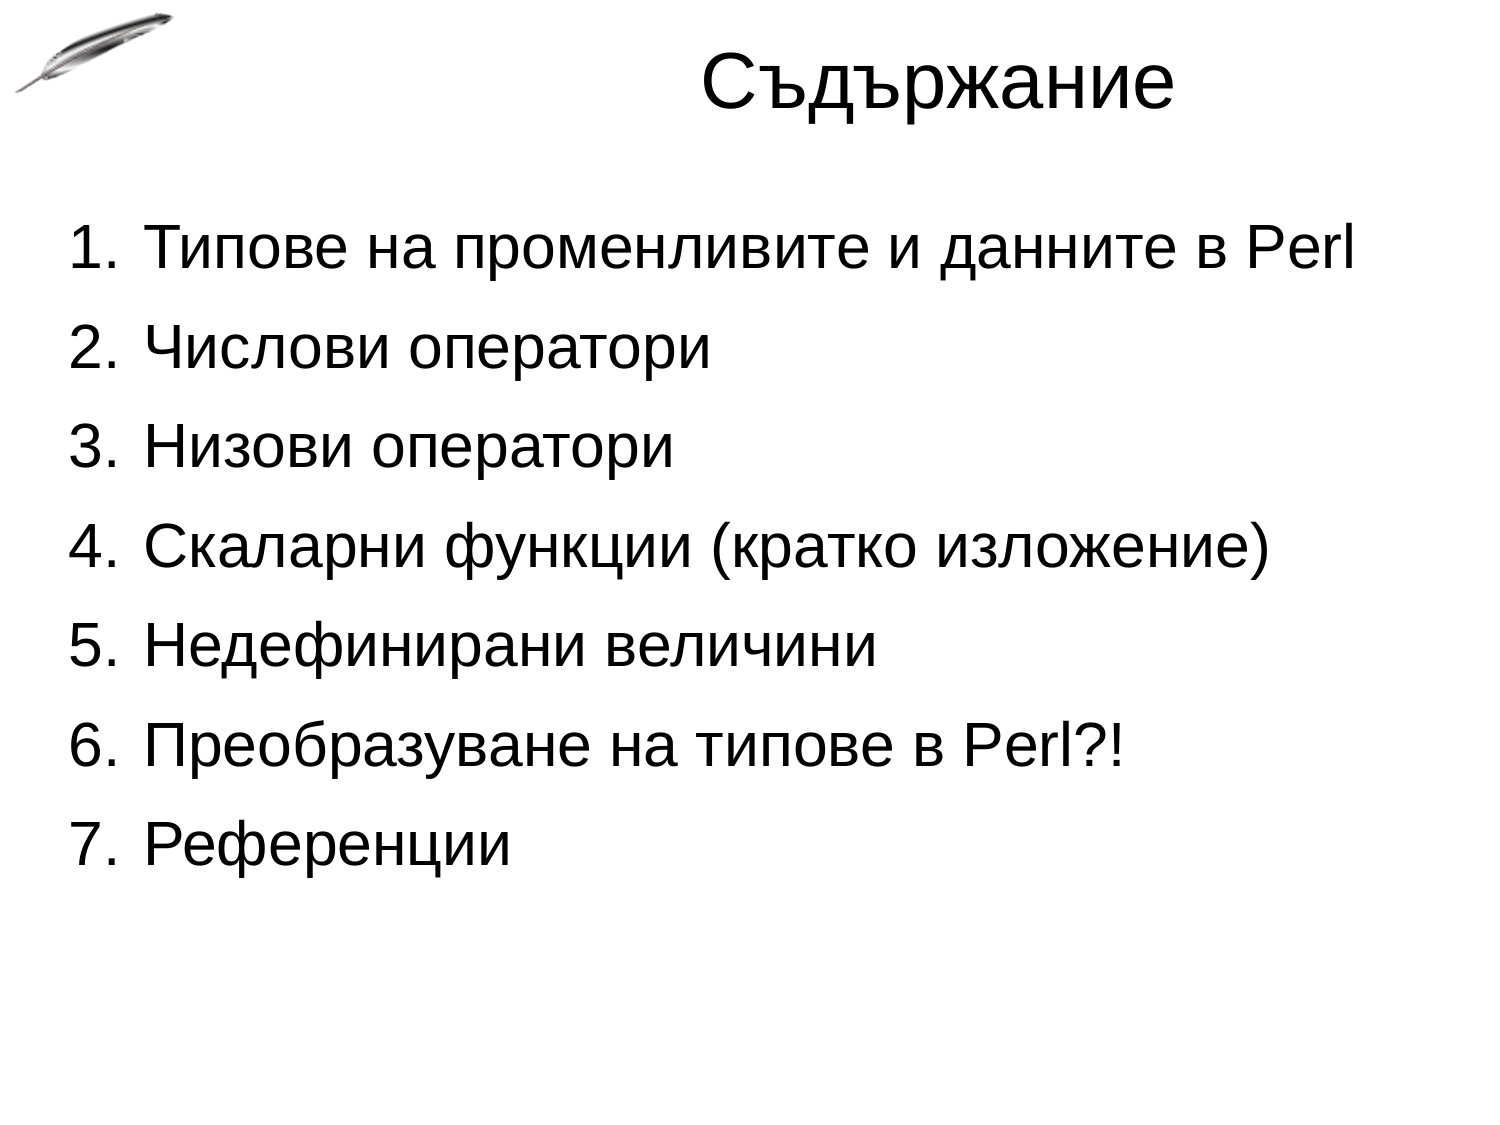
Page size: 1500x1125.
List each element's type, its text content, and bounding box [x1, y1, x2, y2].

list Типове на променливите и данните в Perl Числови оператори Низови оператори Скаларни функции (кратко изложение) Недефинирани величини Преобразуване на типове в Perl?! Референции [53, 208, 1447, 1083]
title Съдържание [419, 11, 1459, 161]
picture [11, 11, 179, 95]
